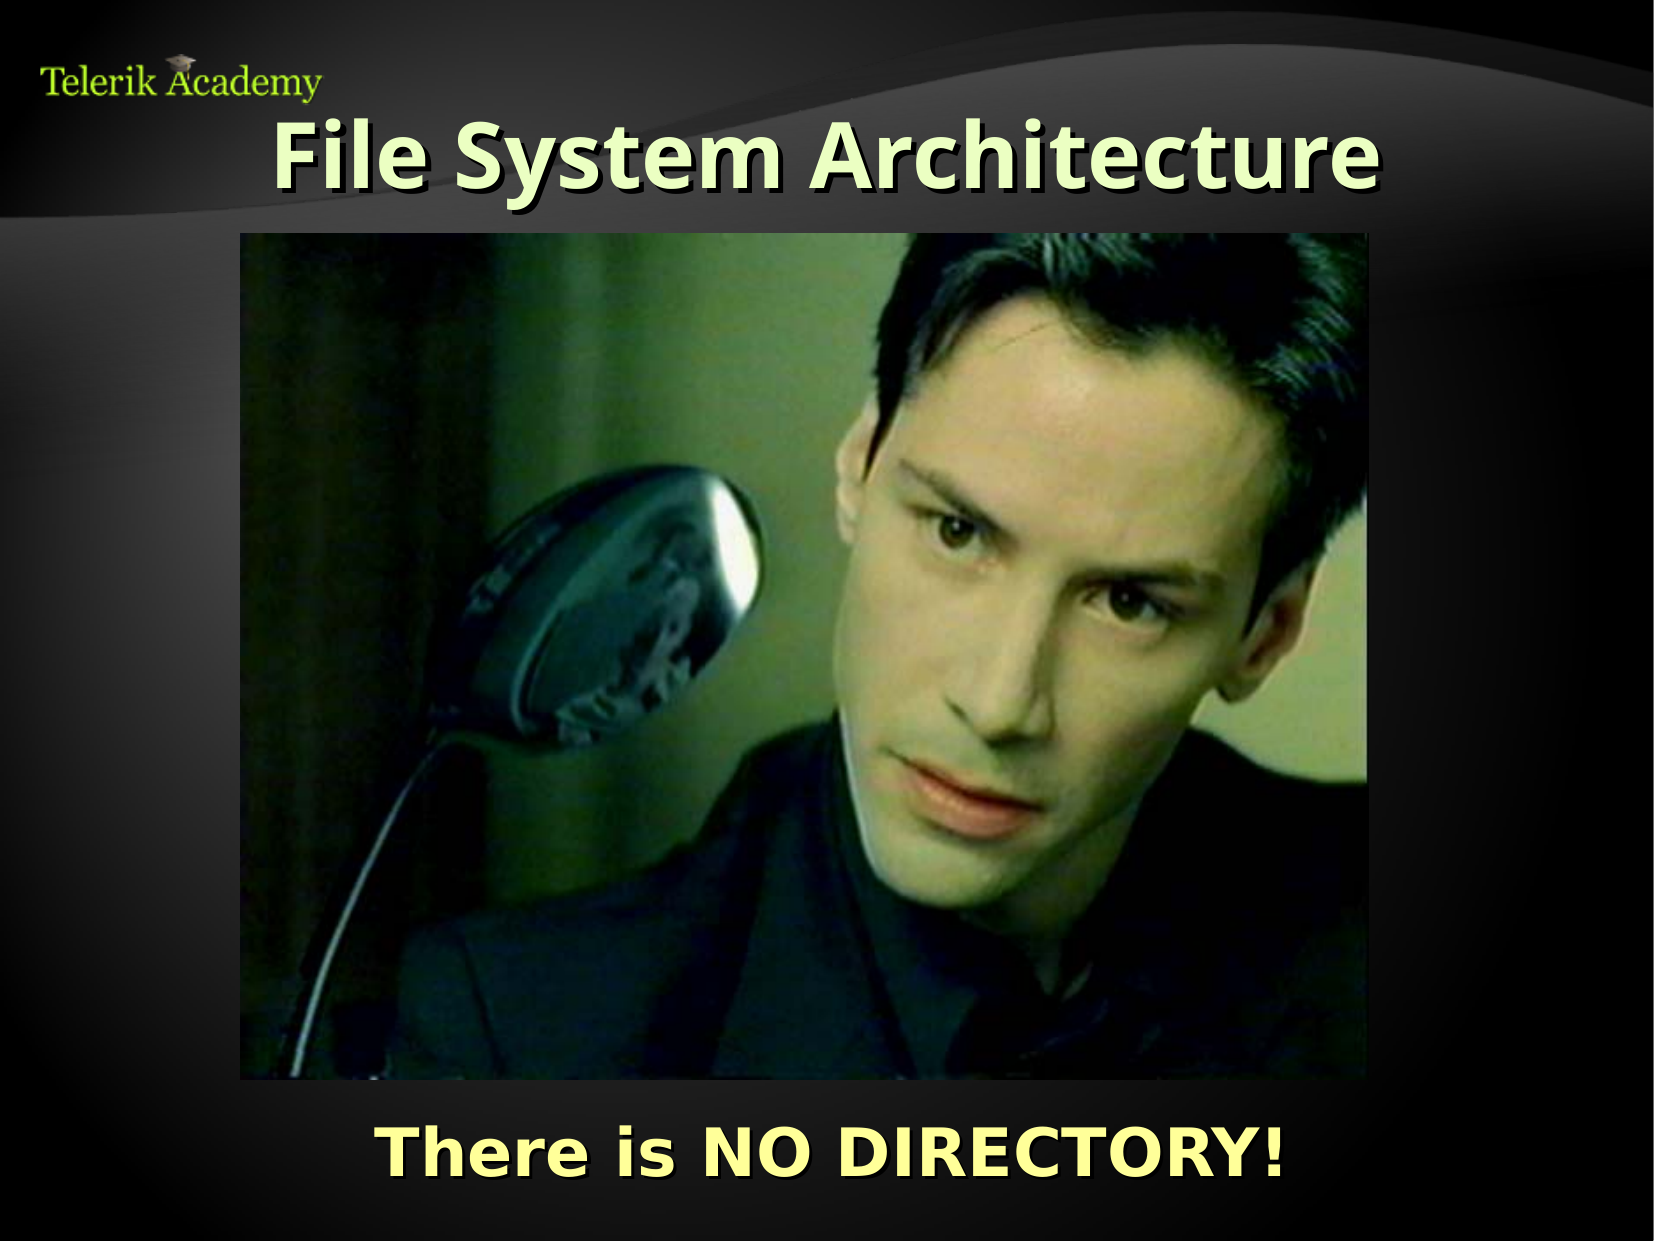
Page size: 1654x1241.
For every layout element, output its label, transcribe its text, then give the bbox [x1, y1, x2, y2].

title File System Architecture [82, 49, 1571, 257]
text_box There is NO DIRECTORY! [360, 1107, 1307, 1201]
picture [0, 0, 1654, 1241]
